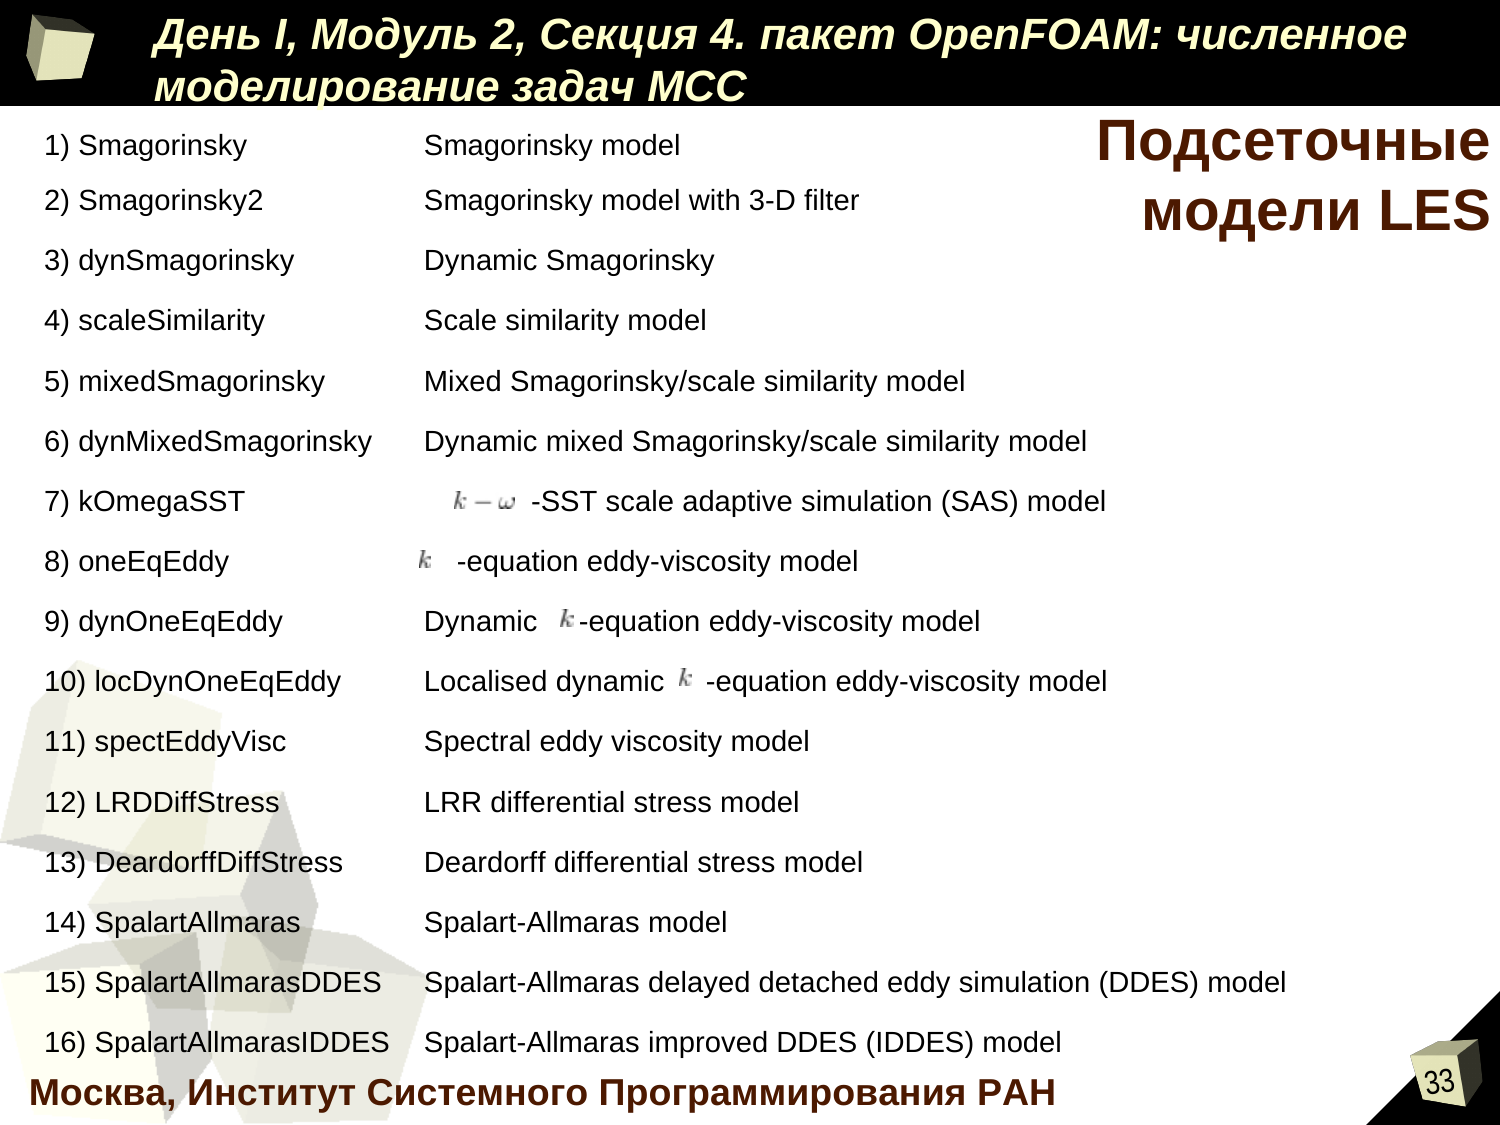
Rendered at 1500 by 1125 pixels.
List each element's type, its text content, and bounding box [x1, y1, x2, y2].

picture [560, 609, 574, 627]
table_cell Dynamic mixed Smagorinsky/scale similarity model [409, 414, 1447, 475]
table_cell 10) locDynOneEqEddy [29, 655, 409, 715]
table_cell Dynamic -equation eddy-viscosity model [409, 595, 1447, 655]
table_cell 15) SpalartAllmarasDDES [29, 956, 409, 1016]
table_cell 6) dynMixedSmagorinsky [29, 414, 409, 475]
table_cell LRR differential stress model [409, 775, 1447, 835]
table_cell 8) oneEqEddy [29, 535, 409, 595]
table_cell 5) mixedSmagorinsky [29, 354, 409, 414]
table_cell Dynamic Smagorinsky [409, 250, 1447, 294]
table_cell -equation eddy-viscosity model [409, 535, 1447, 595]
table_cell 16) SpalartAllmarasIDDES [29, 1016, 409, 1076]
table_cell 3) dynSmagorinsky [29, 250, 409, 294]
table_cell 14) SpalartAllmaras [29, 896, 409, 956]
table_cell Scale similarity model [409, 294, 1447, 354]
table_cell 9) dynOneEqEddy [29, 595, 409, 655]
picture [454, 491, 515, 509]
table_cell Mixed Smagorinsky/scale similarity model [409, 354, 1447, 414]
table_cell Deardorff differential stress model [409, 835, 1447, 896]
picture [0, 659, 433, 1125]
table_cell 7) kOmegaSST [29, 475, 409, 535]
text_box Подсеточные модели LES [0, 94, 1500, 250]
table_cell 12) LRDDiffStress [29, 775, 409, 835]
table_cell 11) spectEddyVisc [29, 715, 409, 775]
picture [423, 1088, 433, 1102]
table_cell Spalart-Allmaras improved DDES (IDDES) model [409, 1016, 1447, 1076]
picture [679, 668, 692, 686]
picture [419, 550, 431, 568]
table_cell 13) DeardorffDiffStress [29, 835, 409, 896]
table_cell 4) scaleSimilarity [29, 294, 409, 354]
table_cell -SST scale adaptive simulation (SAS) model [409, 475, 1447, 535]
table_cell Spectral eddy viscosity model [409, 715, 1447, 775]
table_cell Spalart-Allmaras model [409, 896, 1447, 956]
table_cell Spalart-Allmaras delayed detached eddy simulation (DDES) model [409, 956, 1447, 1016]
table_cell Localised dynamic -equation eddy-viscosity model [409, 655, 1447, 715]
